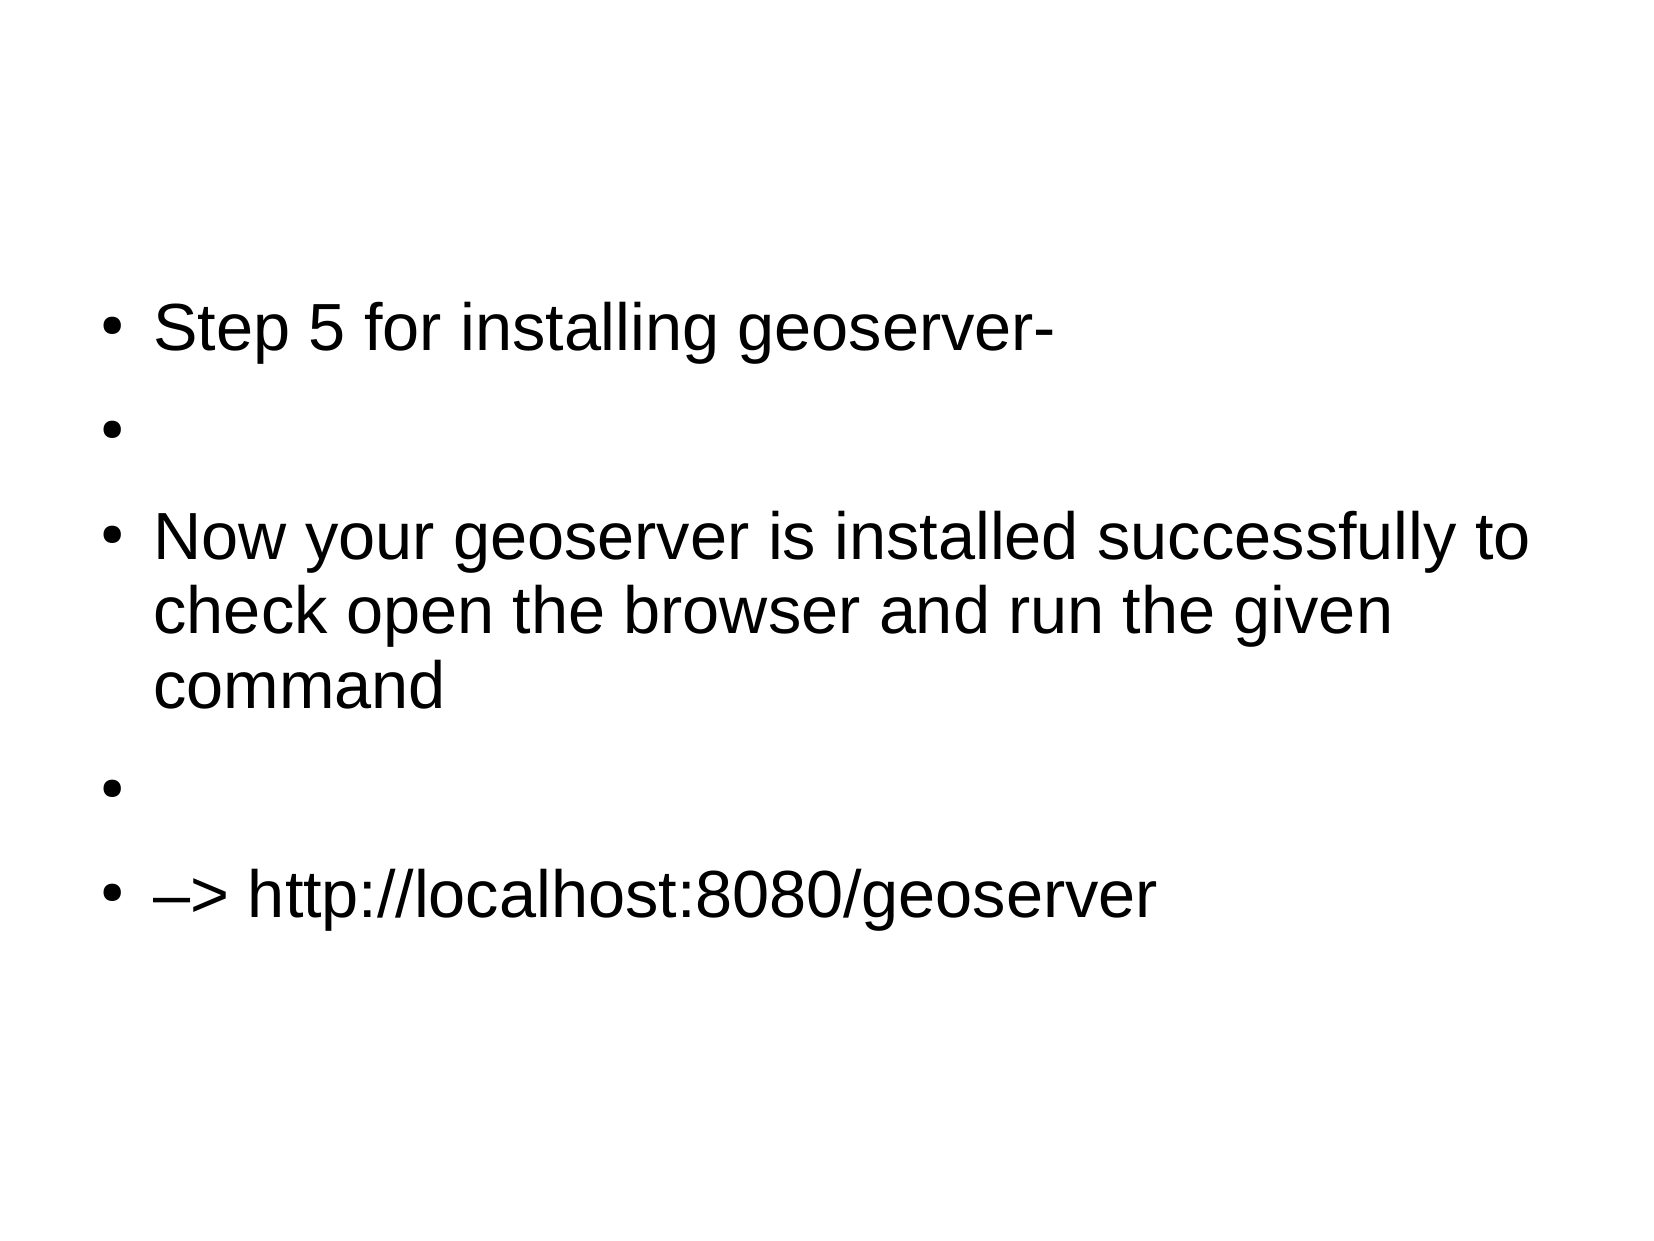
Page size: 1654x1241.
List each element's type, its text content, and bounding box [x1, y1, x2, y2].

list Step 5 for installing geoserver- Now your geoserver is installed successfully to check open the browser and run the given command –> http://localhost:8080/geoserver [82, 290, 1571, 1010]
